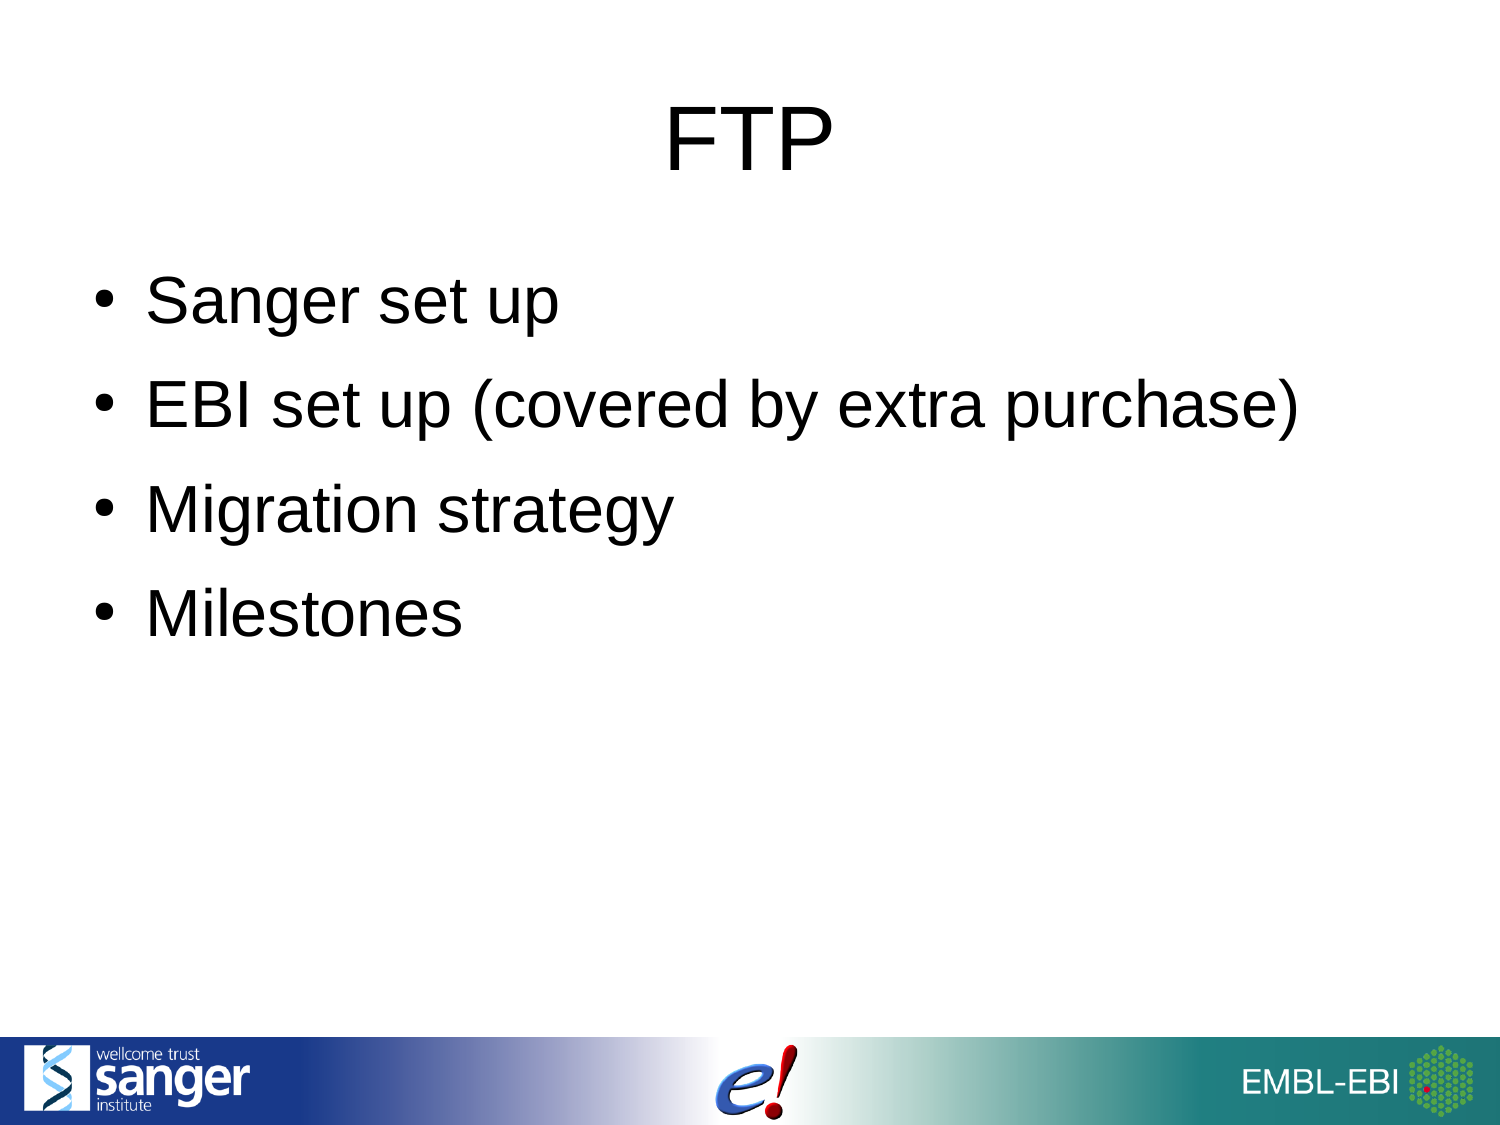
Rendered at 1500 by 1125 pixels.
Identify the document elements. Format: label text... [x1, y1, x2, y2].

list Sanger set up EBI set up (covered by extra purchase) Migration strategy Milestones [75, 263, 1395, 916]
title FTP [75, 44, 1425, 233]
picture [0, 1037, 1500, 1125]
